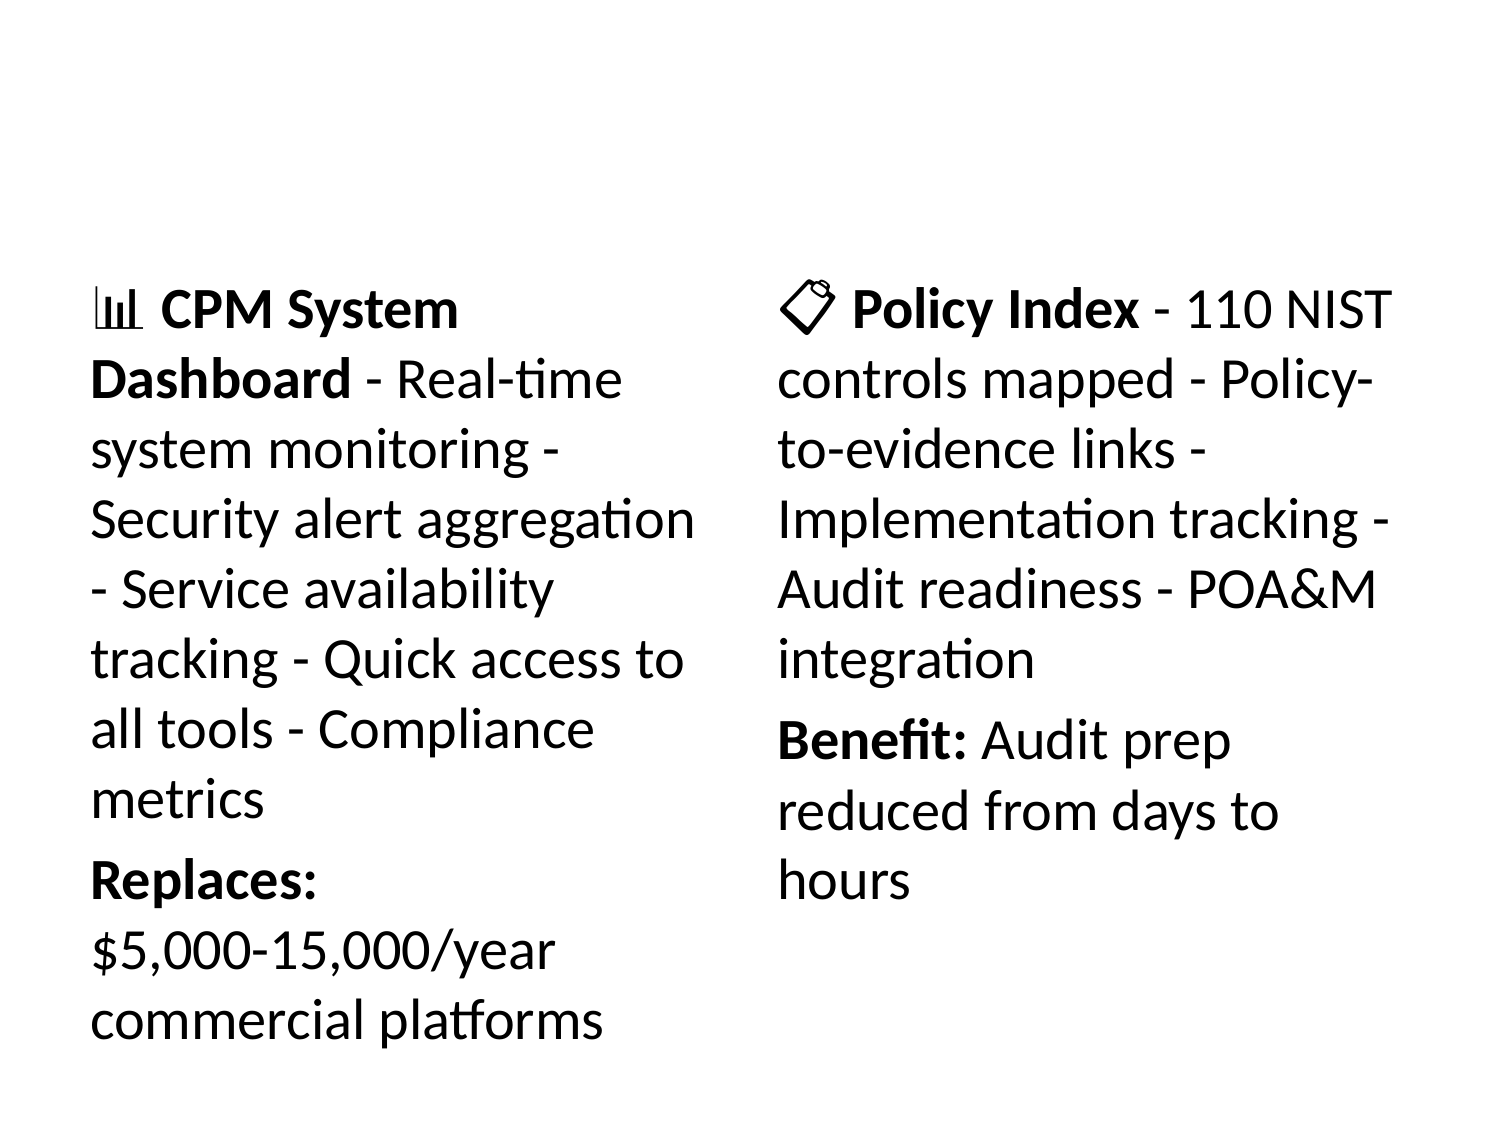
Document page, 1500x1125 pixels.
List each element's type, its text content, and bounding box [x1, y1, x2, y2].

list 📊 CPM System Dashboard - Real-time system monitoring - Security alert aggregation - Service availability tracking - Quick access to all tools - Compliance metrics Replaces: $5,000-15,000/year commercial platforms [75, 262, 738, 1005]
list 📋 Policy Index - 110 NIST controls mapped - Policy-to-evidence links - Implementation tracking - Audit readiness - POA&M integration Benefit: Audit prep reduced from days to hours [762, 262, 1425, 1005]
